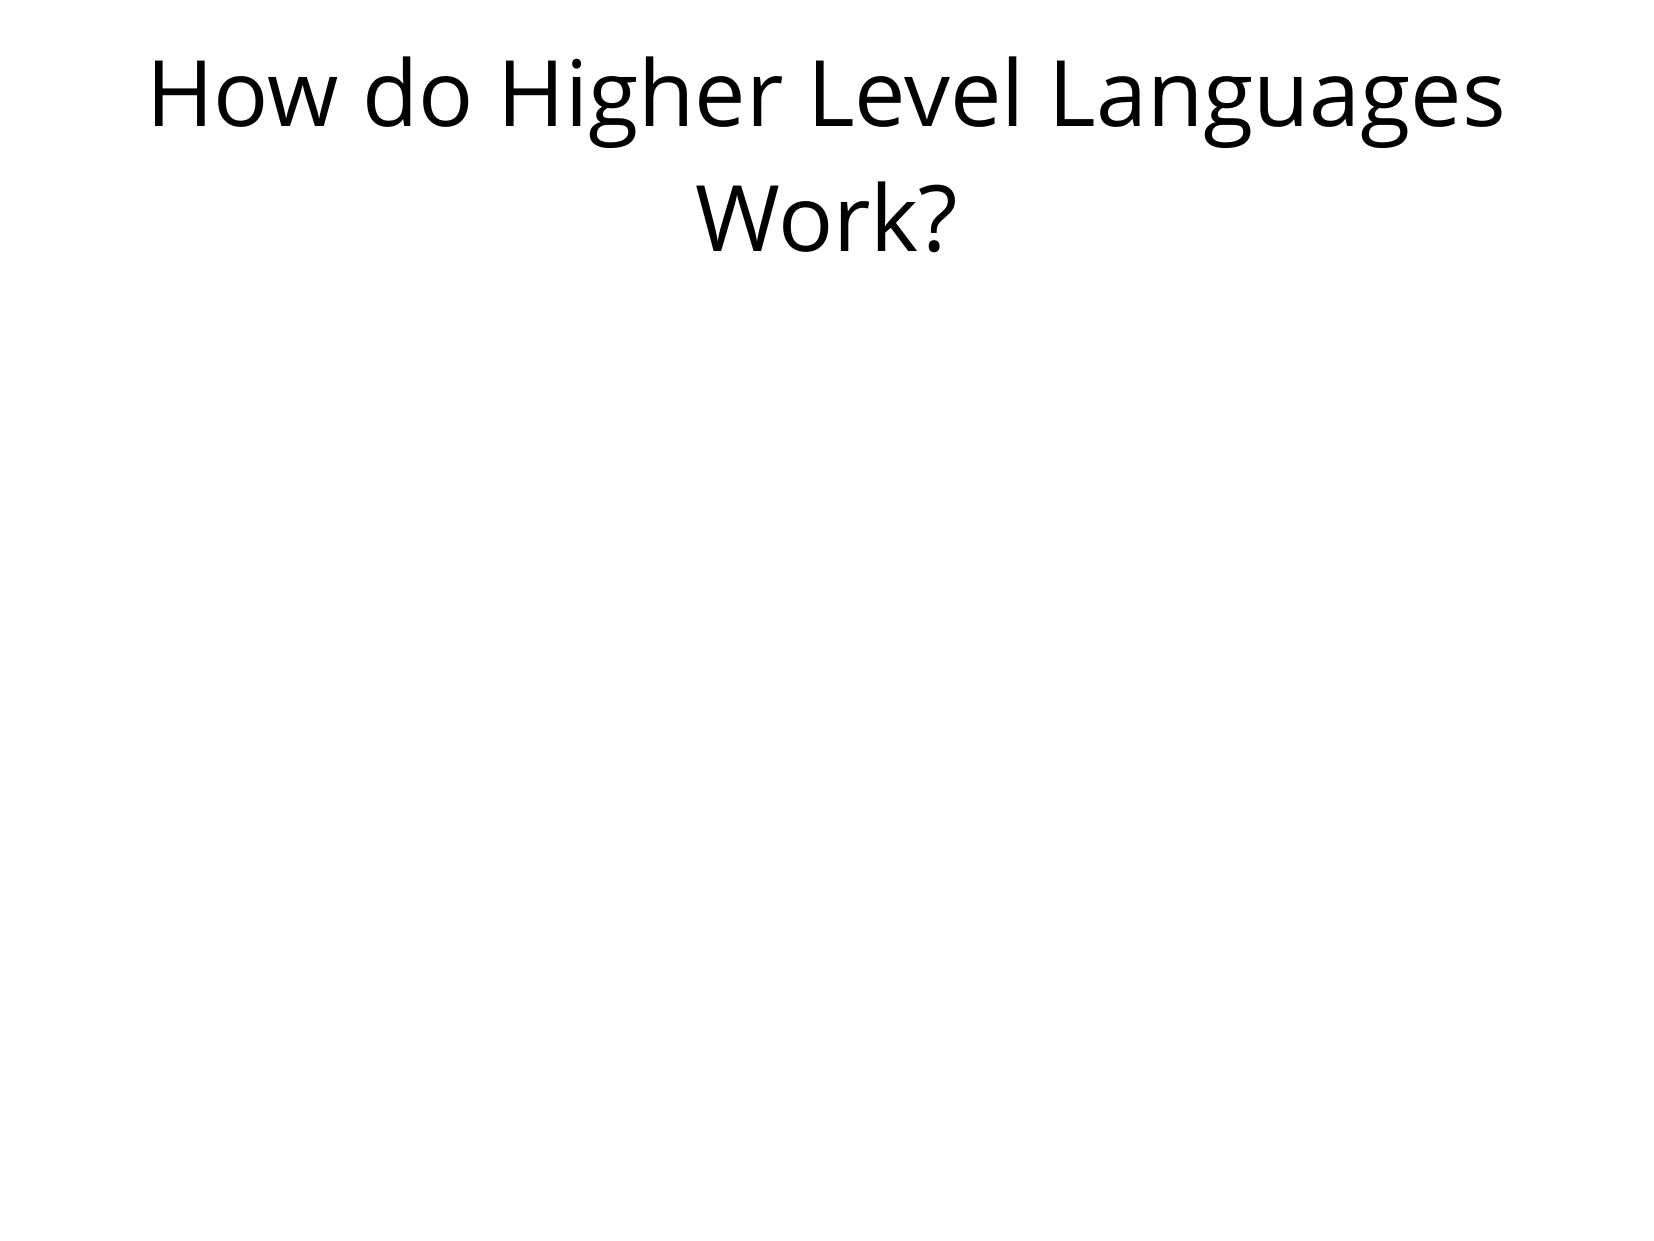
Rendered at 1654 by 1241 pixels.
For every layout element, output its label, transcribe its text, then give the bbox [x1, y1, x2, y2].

title How do Higher Level Languages Work? [82, 27, 1571, 279]
